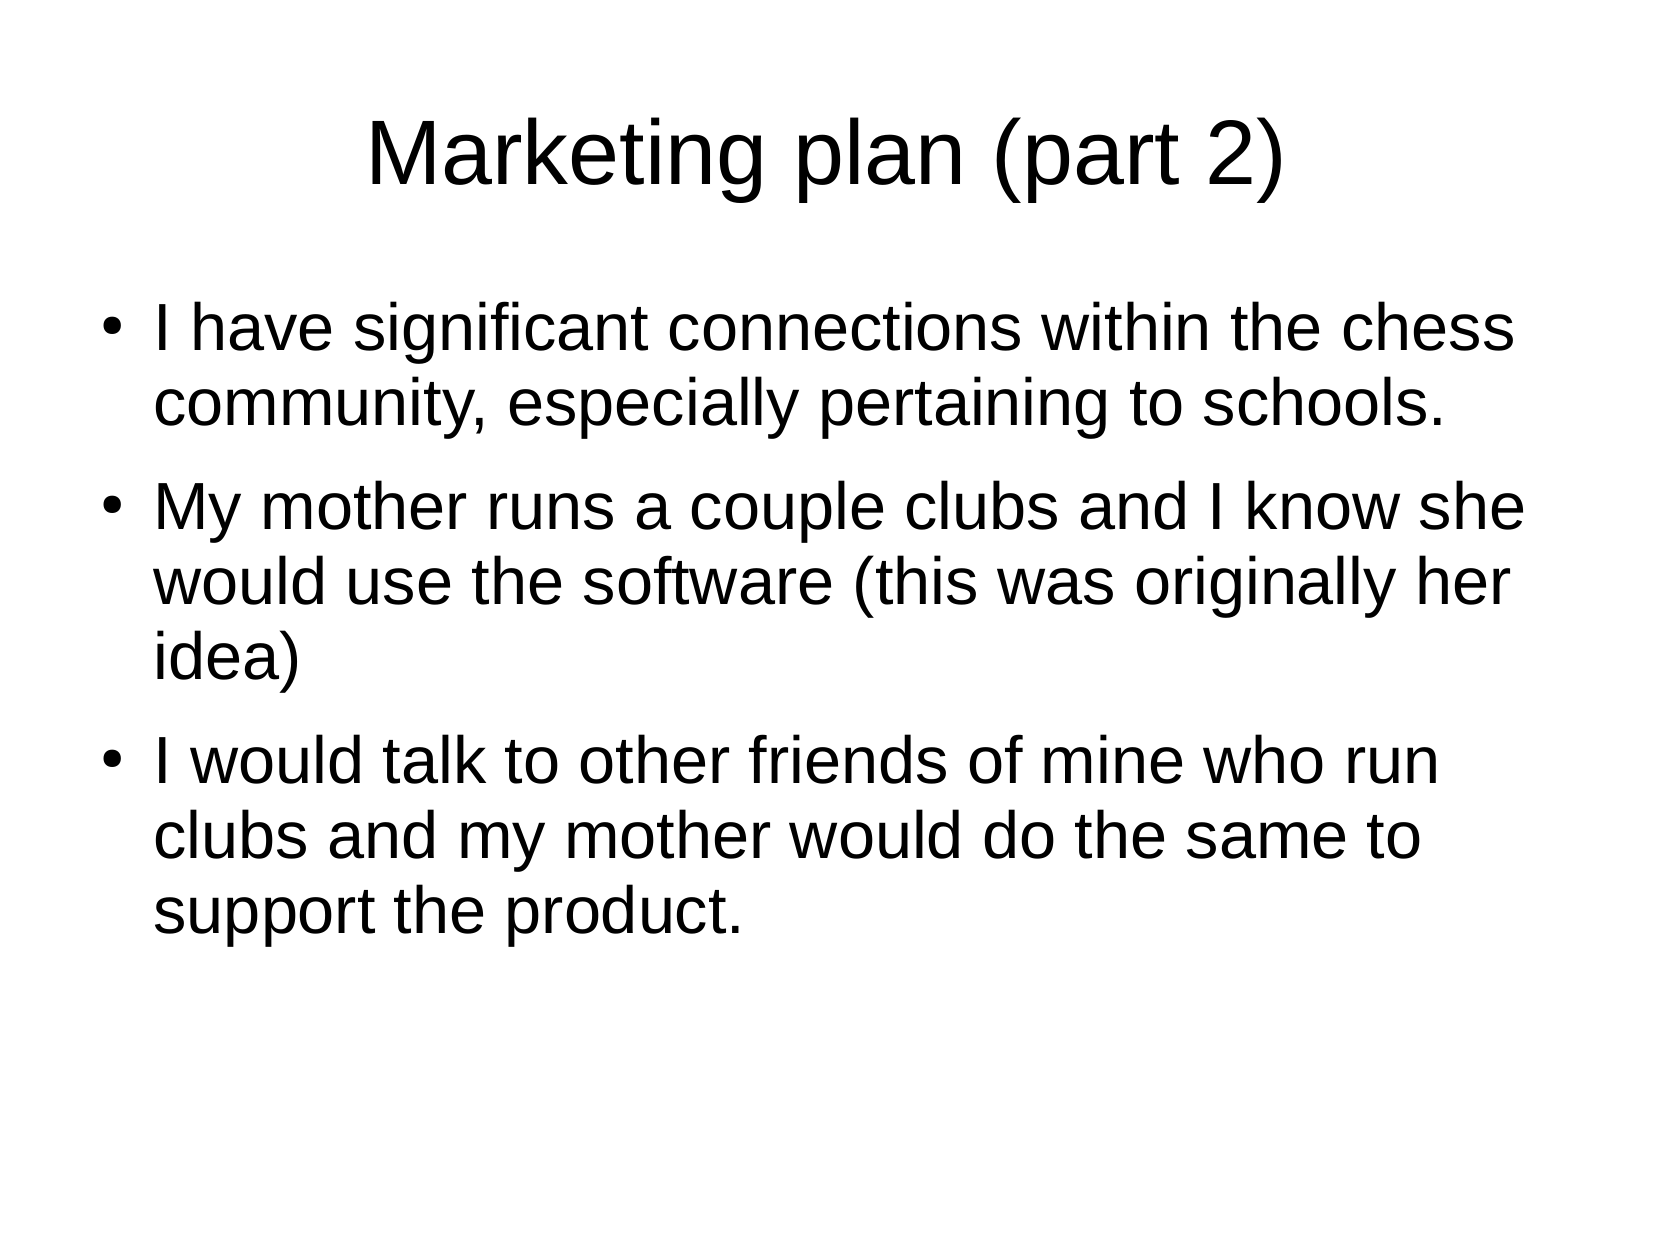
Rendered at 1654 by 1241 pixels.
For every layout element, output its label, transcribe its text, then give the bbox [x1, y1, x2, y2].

title Marketing plan (part 2) [82, 49, 1571, 257]
list I have significant connections within the chess community, especially pertaining to schools. My mother runs a couple clubs and I know she would use the software (this was originally her idea) I would talk to other friends of mine who run clubs and my mother would do the same to support the product. [82, 290, 1571, 1010]
